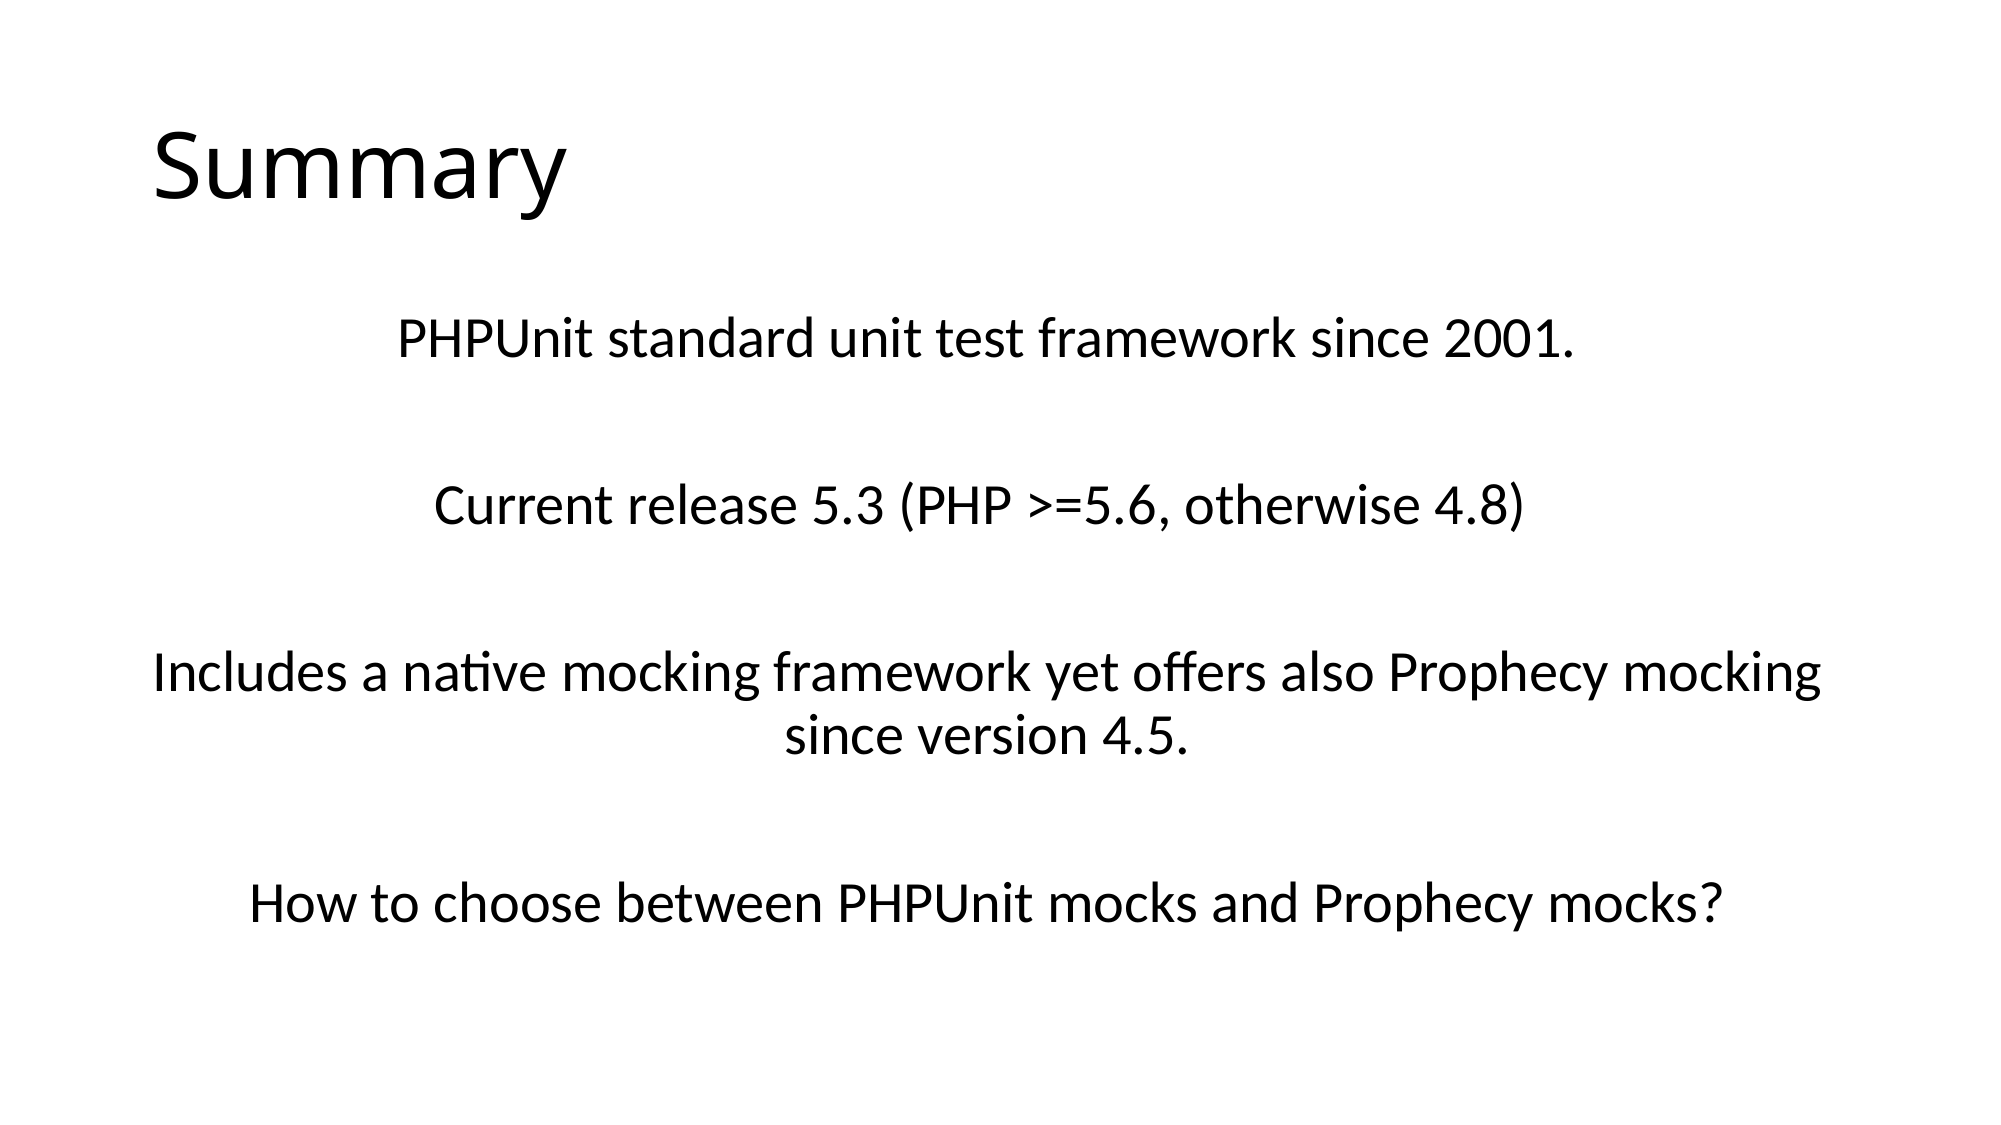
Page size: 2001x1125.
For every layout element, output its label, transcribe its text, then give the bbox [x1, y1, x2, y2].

title Summary [137, 59, 1863, 278]
list PHPUnit standard unit test framework since 2001. Current release 5.3 (PHP >=5.6, otherwise 4.8) Includes a native mocking framework yet offers also Prophecy mocking since version 4.5. How to choose between PHPUnit mocks and Prophecy mocks? [137, 299, 1863, 1014]
